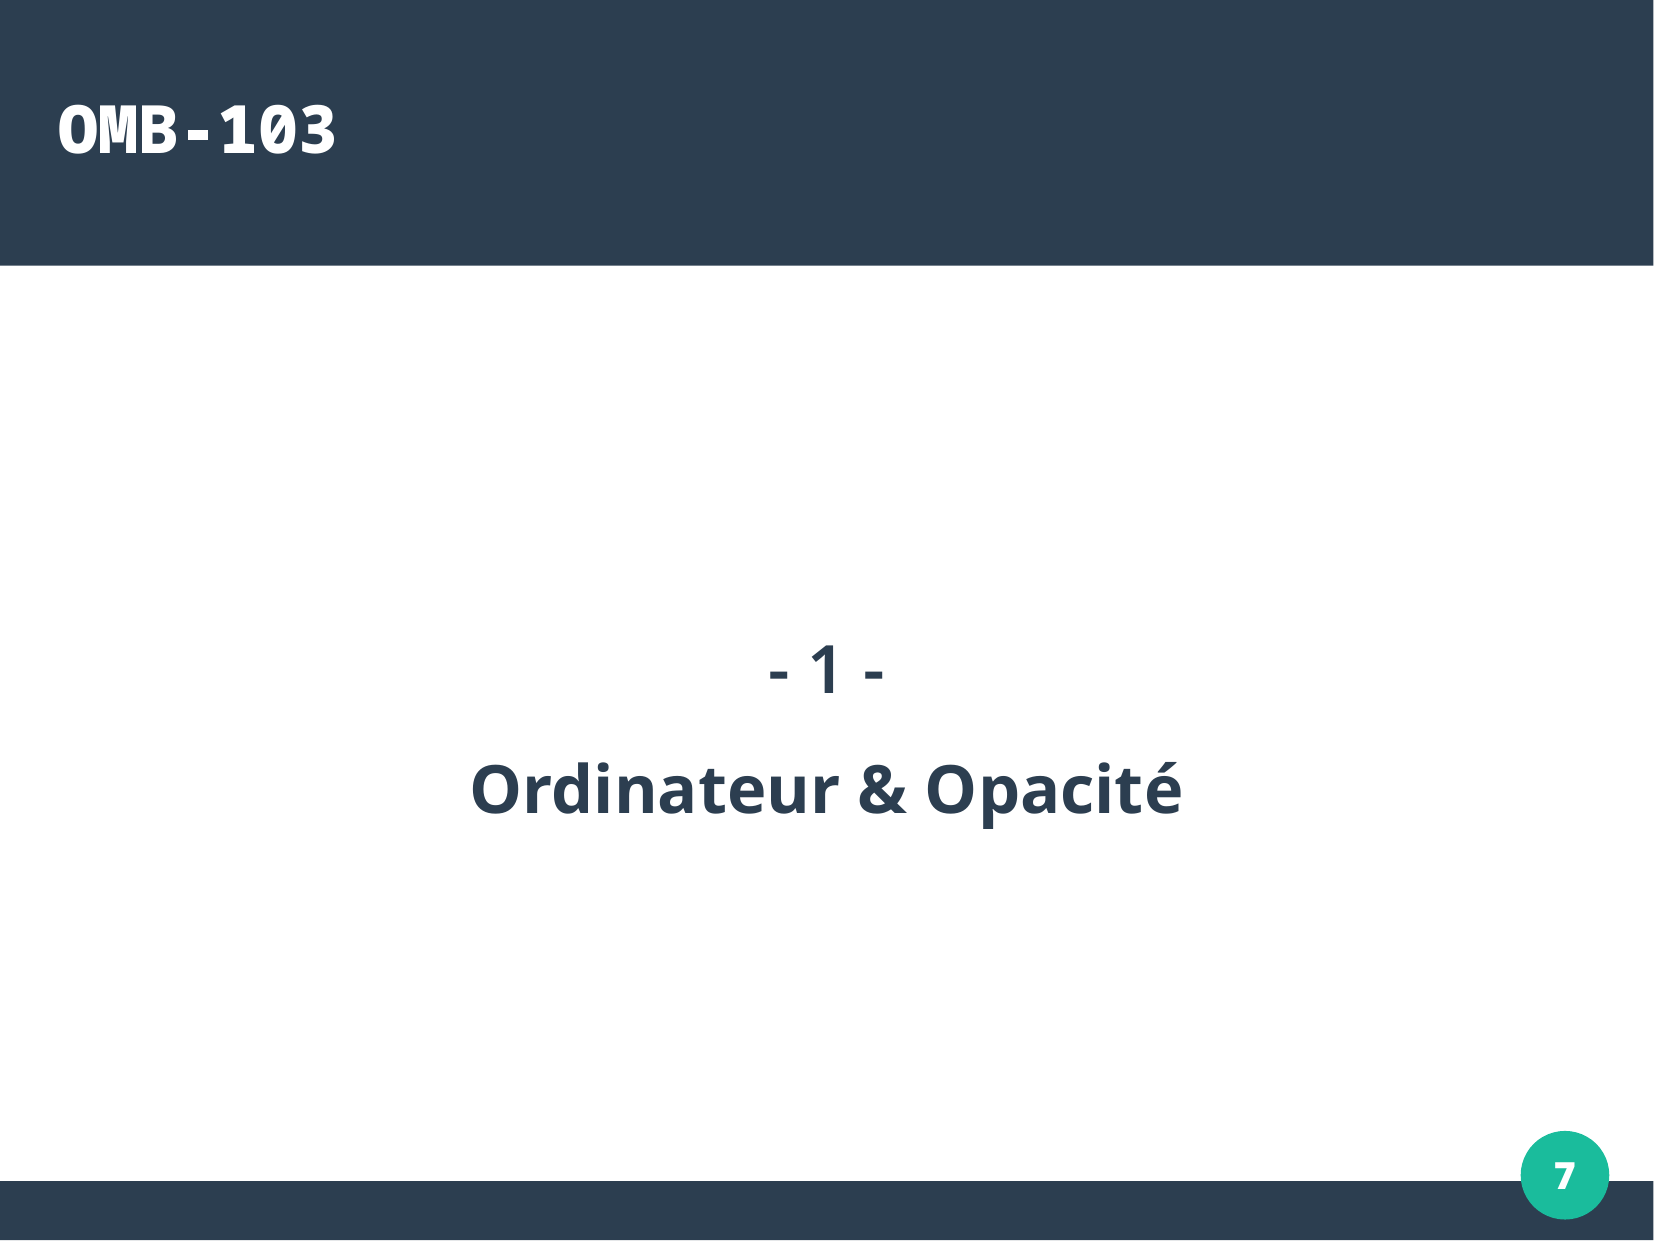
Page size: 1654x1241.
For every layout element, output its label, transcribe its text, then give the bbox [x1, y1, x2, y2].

title OMB-103 [59, 49, 1595, 207]
list - 1 - Ordinateur & Opacité [0, 270, 1654, 1186]
